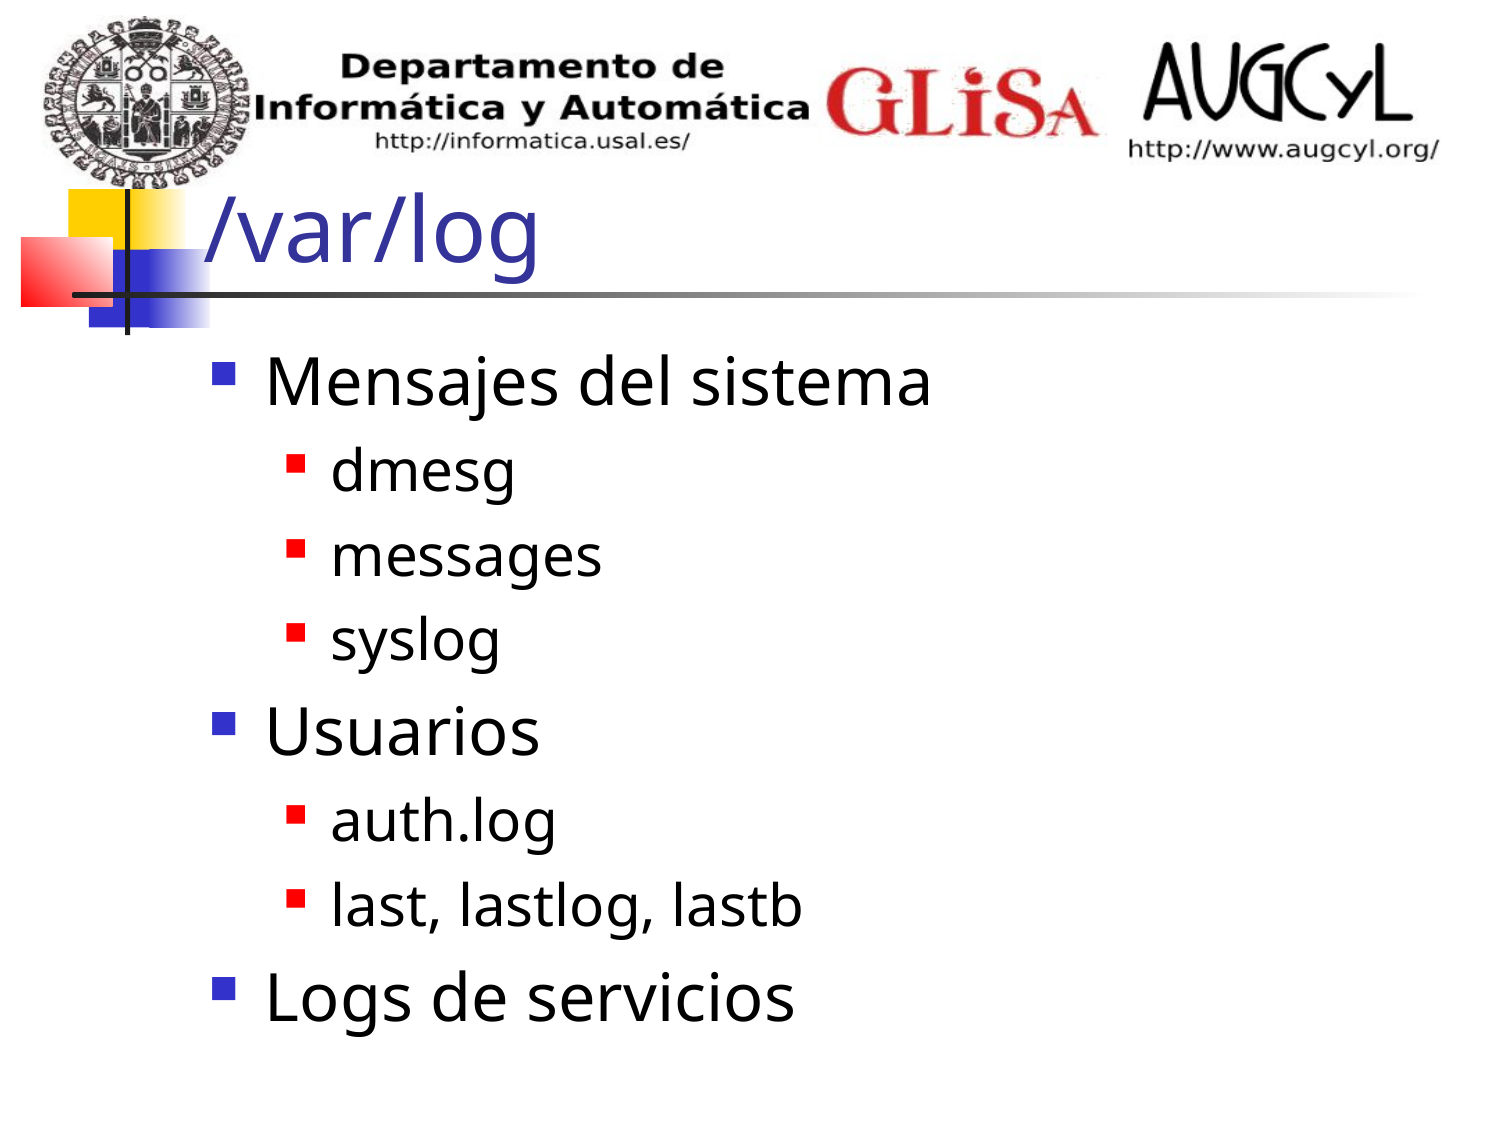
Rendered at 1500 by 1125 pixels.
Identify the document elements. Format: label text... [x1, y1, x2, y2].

picture [41, 15, 1463, 189]
list Mensajes del sistema dmesg messages syslog Usuarios auth.log last, lastlog, lastb Logs de servicios [193, 331, 1469, 1125]
title /var/log [188, 52, 1468, 289]
